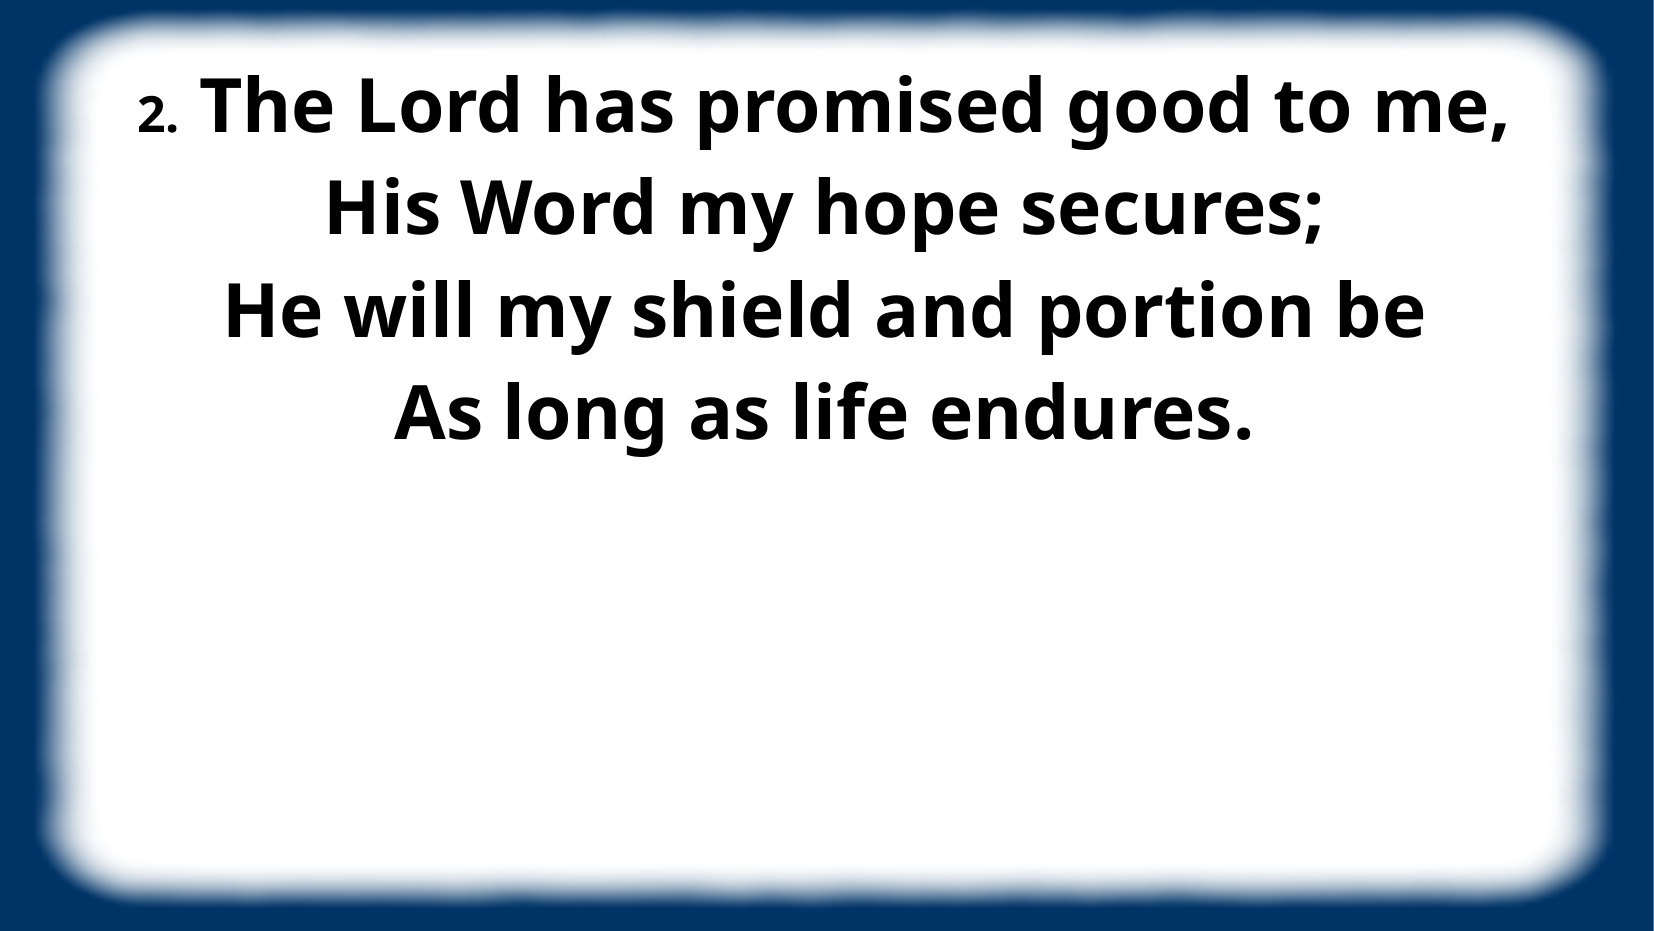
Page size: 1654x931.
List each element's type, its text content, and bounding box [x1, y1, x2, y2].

picture [0, 0, 1654, 931]
text_box 2. The Lord has promised good to me, His Word my hope secures; He will my shield and portion be As long as life endures. [75, 45, 1576, 460]
